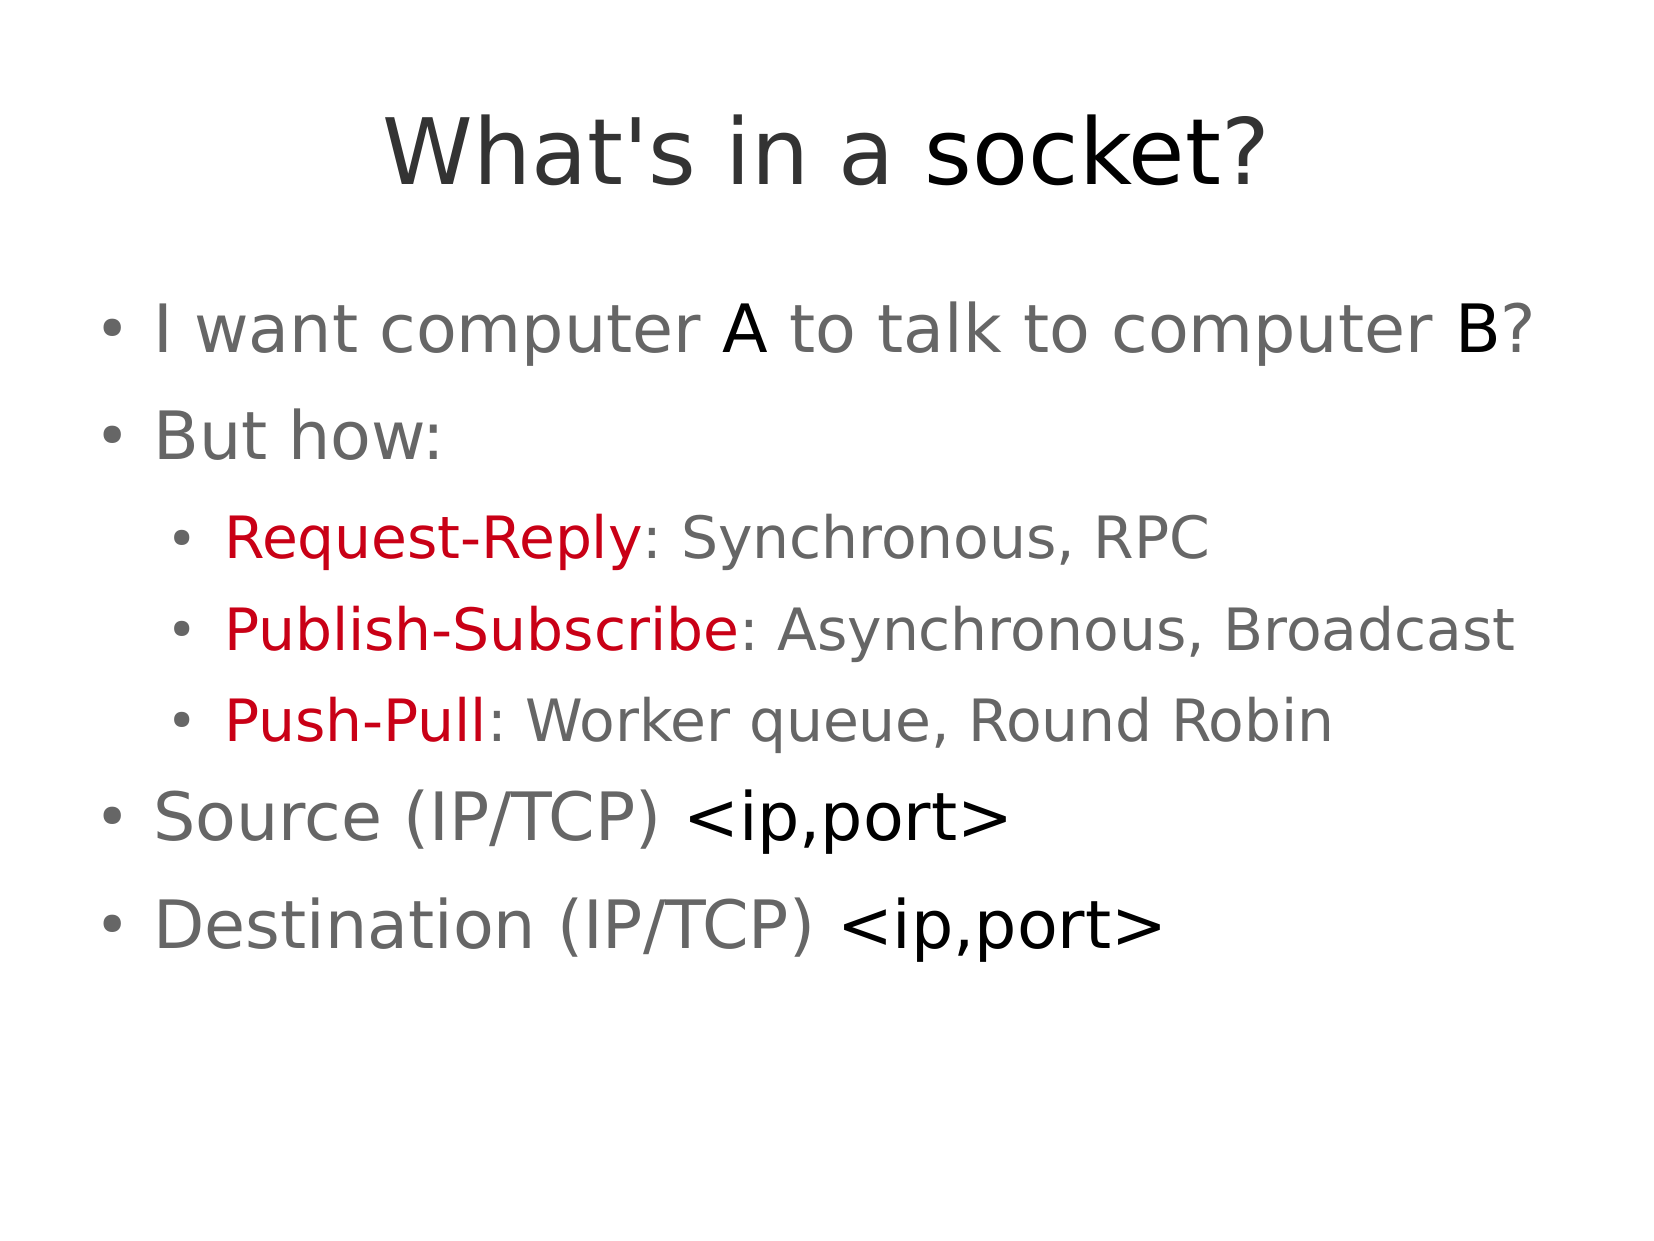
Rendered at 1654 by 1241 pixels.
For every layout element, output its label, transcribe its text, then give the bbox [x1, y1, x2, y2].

list I want computer A to talk to computer B? But how: Request-Reply: Synchronous, RPC Publish-Subscribe: Asynchronous, Broadcast Push-Pull: Worker queue, Round Robin Source (IP/TCP) <ip,port> Destination (IP/TCP) <ip,port> [82, 290, 1571, 1109]
title What's in a socket? [82, 49, 1571, 257]
